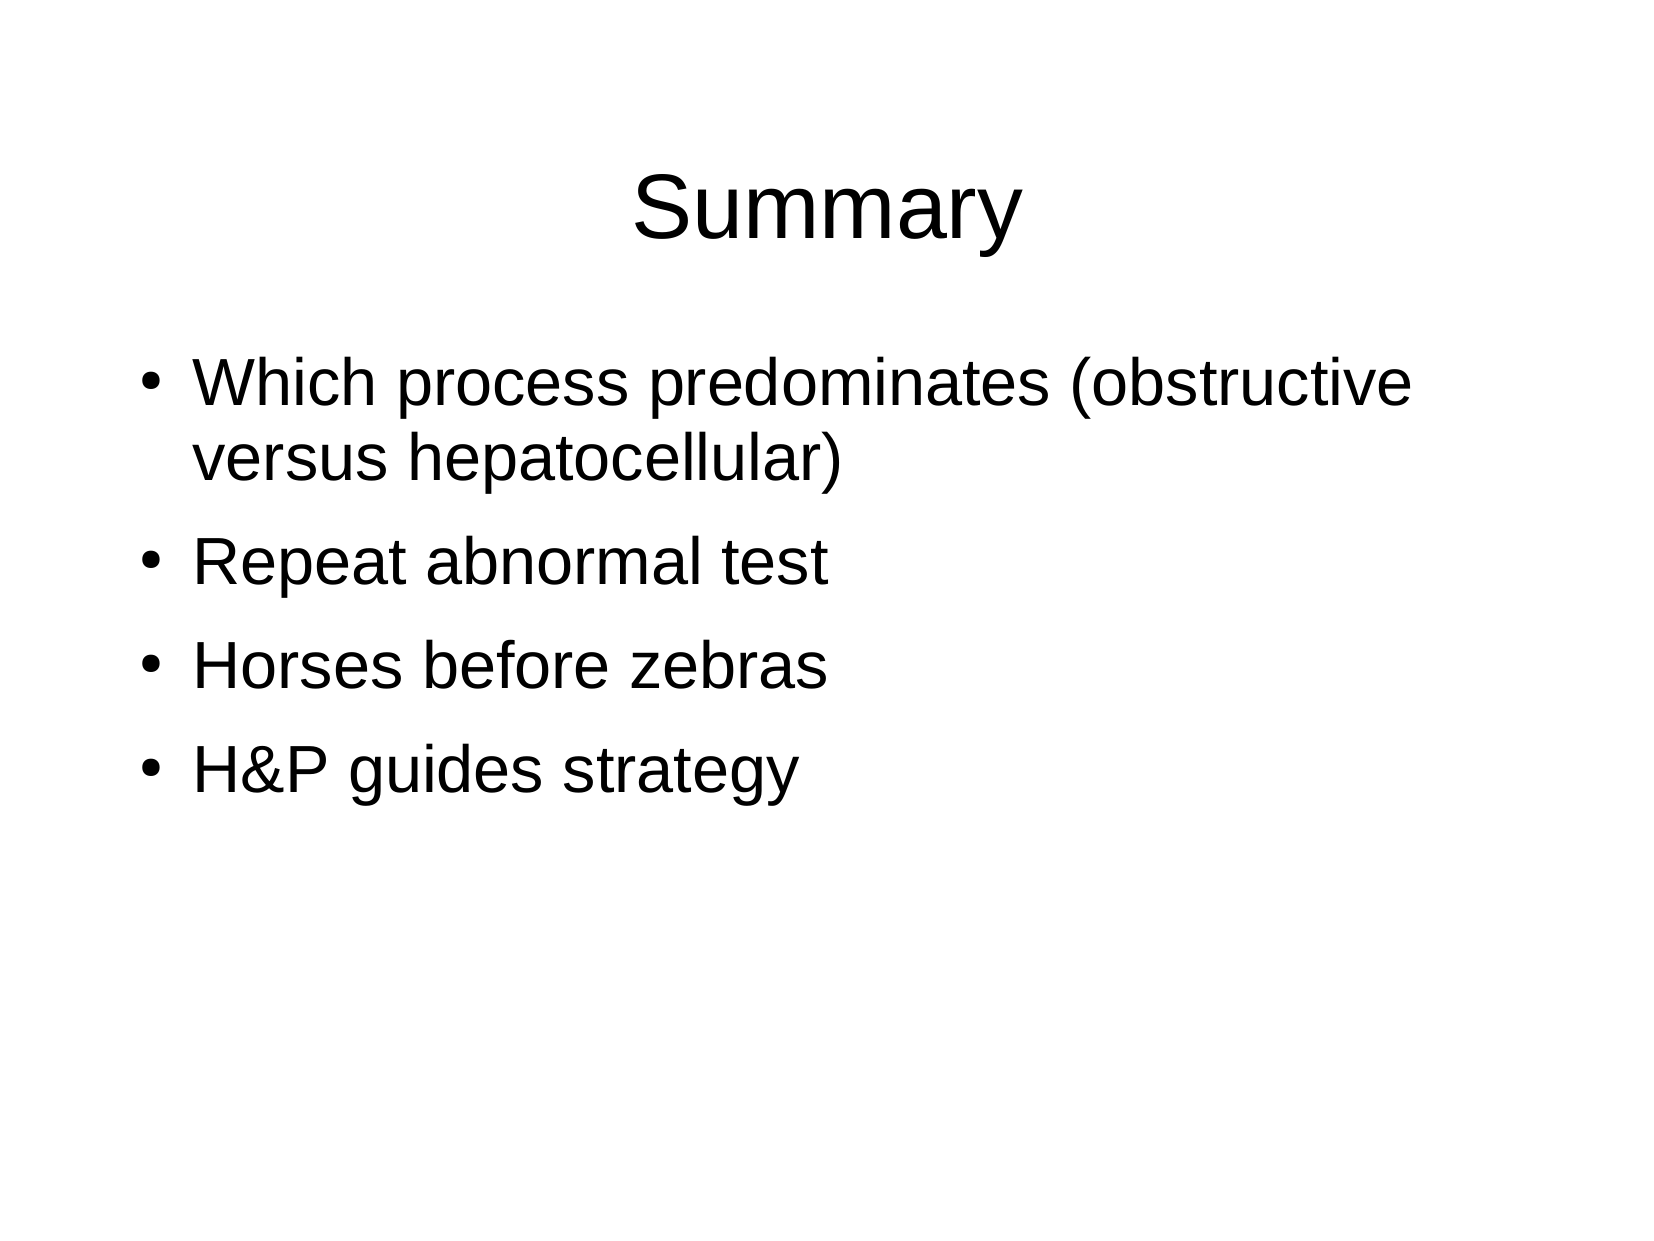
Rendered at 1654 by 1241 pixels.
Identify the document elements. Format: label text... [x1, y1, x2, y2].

title Summary [121, 102, 1534, 311]
list Which process predominates (obstructive versus hepatocellular) Repeat abnormal test Horses before zebras H&P guides strategy [121, 344, 1534, 1127]
